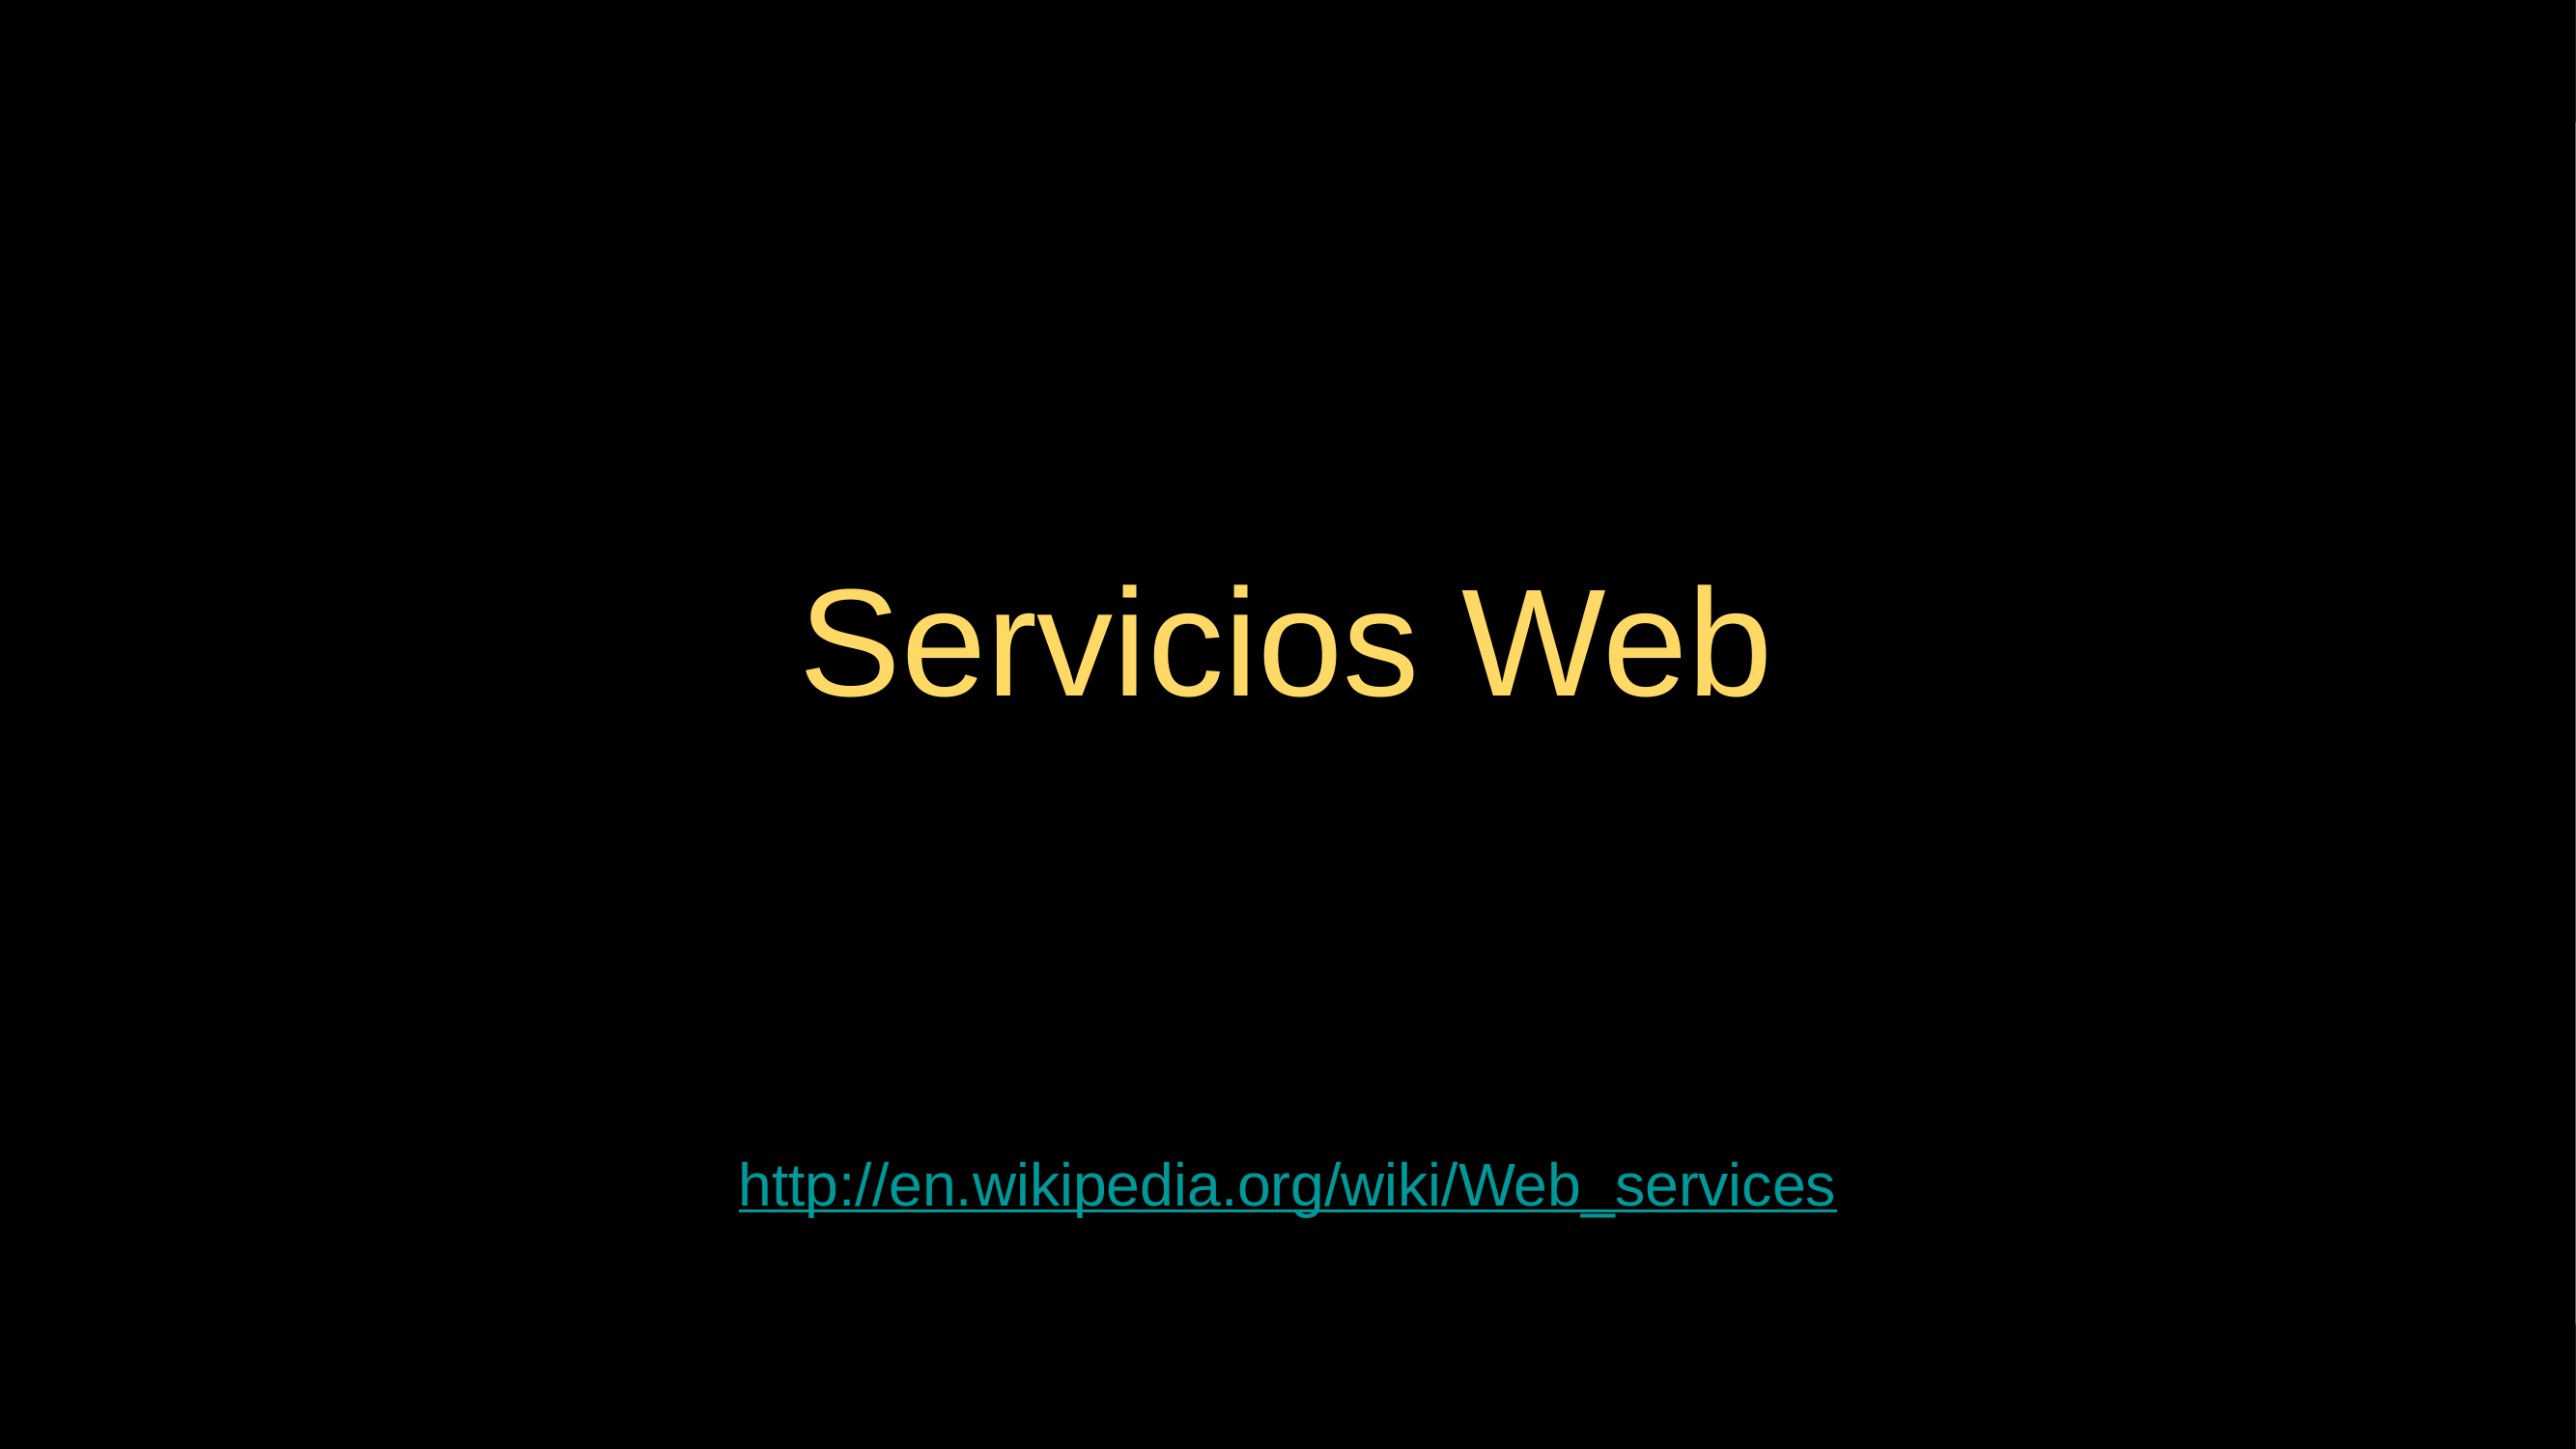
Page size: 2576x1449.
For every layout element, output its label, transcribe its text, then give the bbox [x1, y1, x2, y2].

title Servicios Web [183, 243, 2391, 733]
text_box http://en.wikipedia.org/wiki/Web_services [542, 1132, 2035, 1232]
